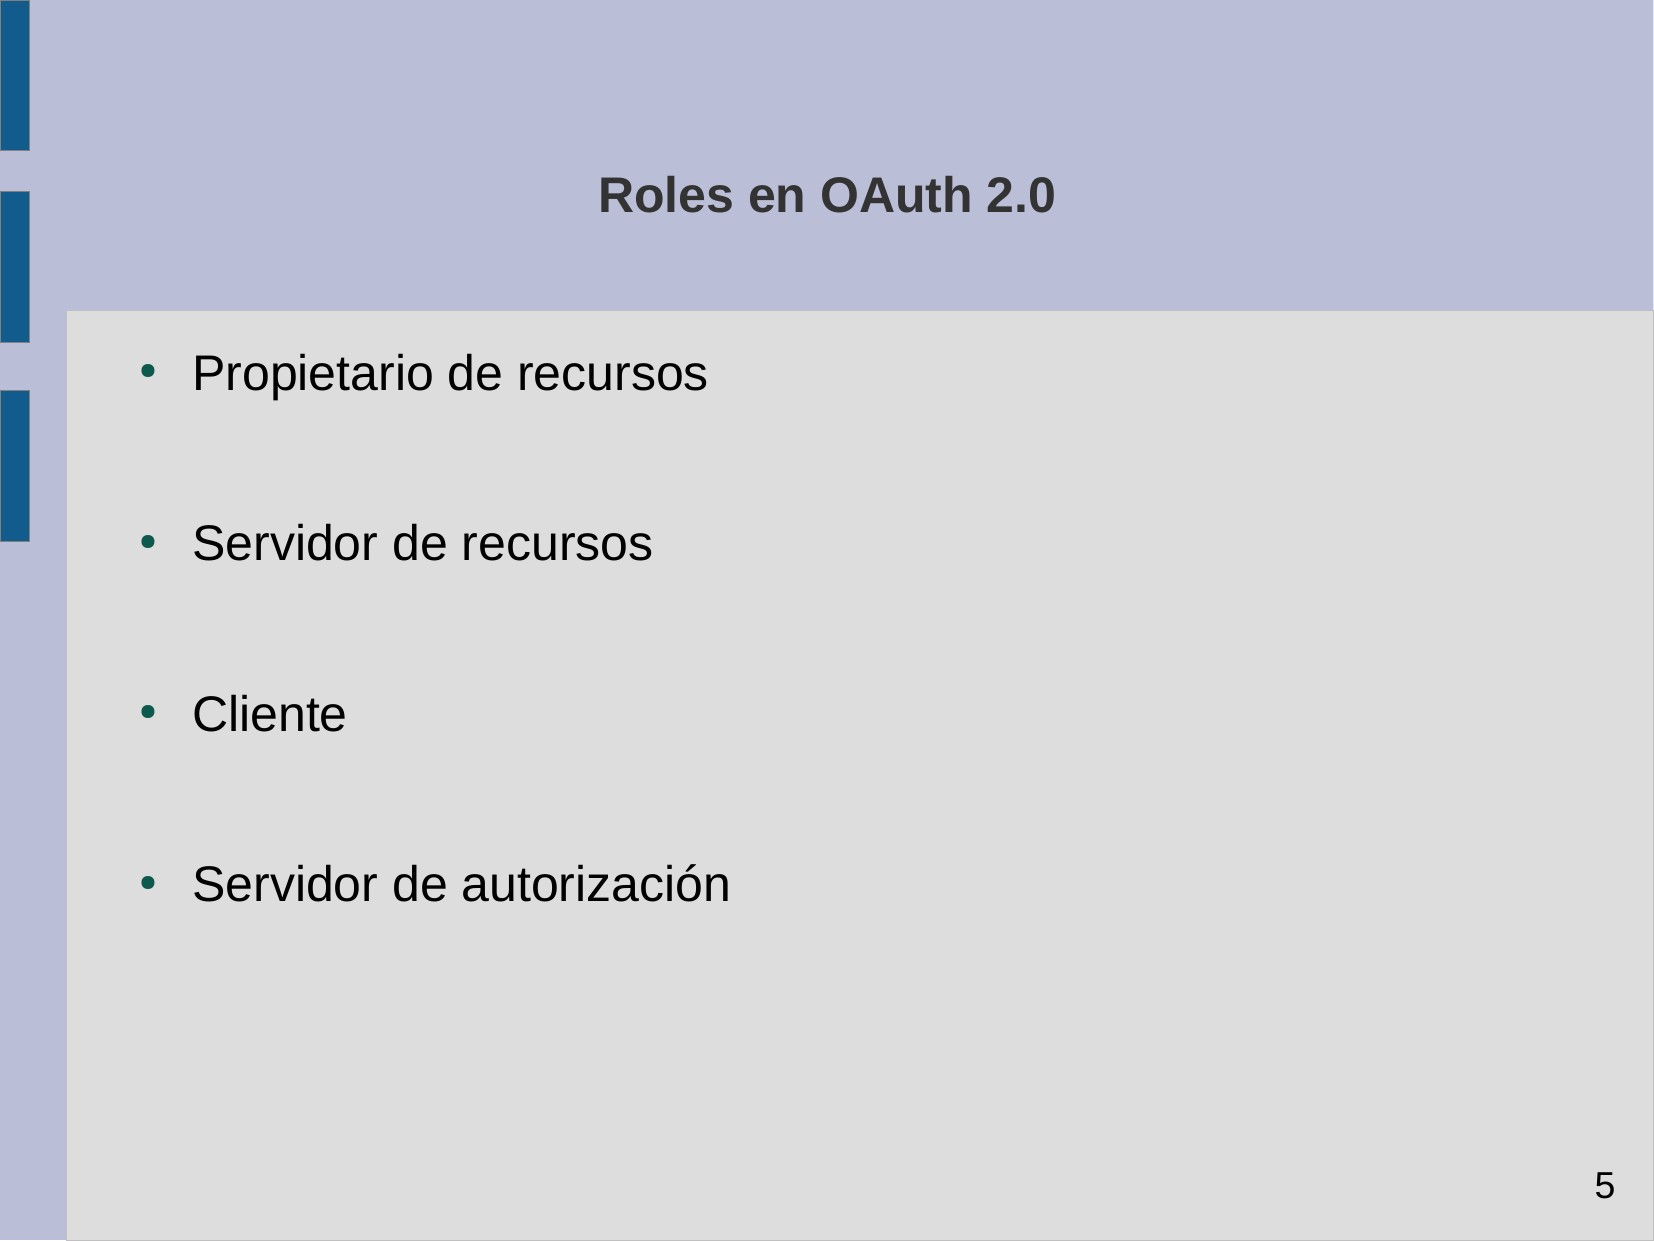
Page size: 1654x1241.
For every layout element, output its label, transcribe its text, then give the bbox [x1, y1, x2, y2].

text_box <número> [973, 1157, 1630, 1229]
list Propietario de recursos Servidor de recursos Cliente Servidor de autorización [121, 344, 1534, 1127]
title Roles en OAuth 2.0 [121, 91, 1534, 299]
